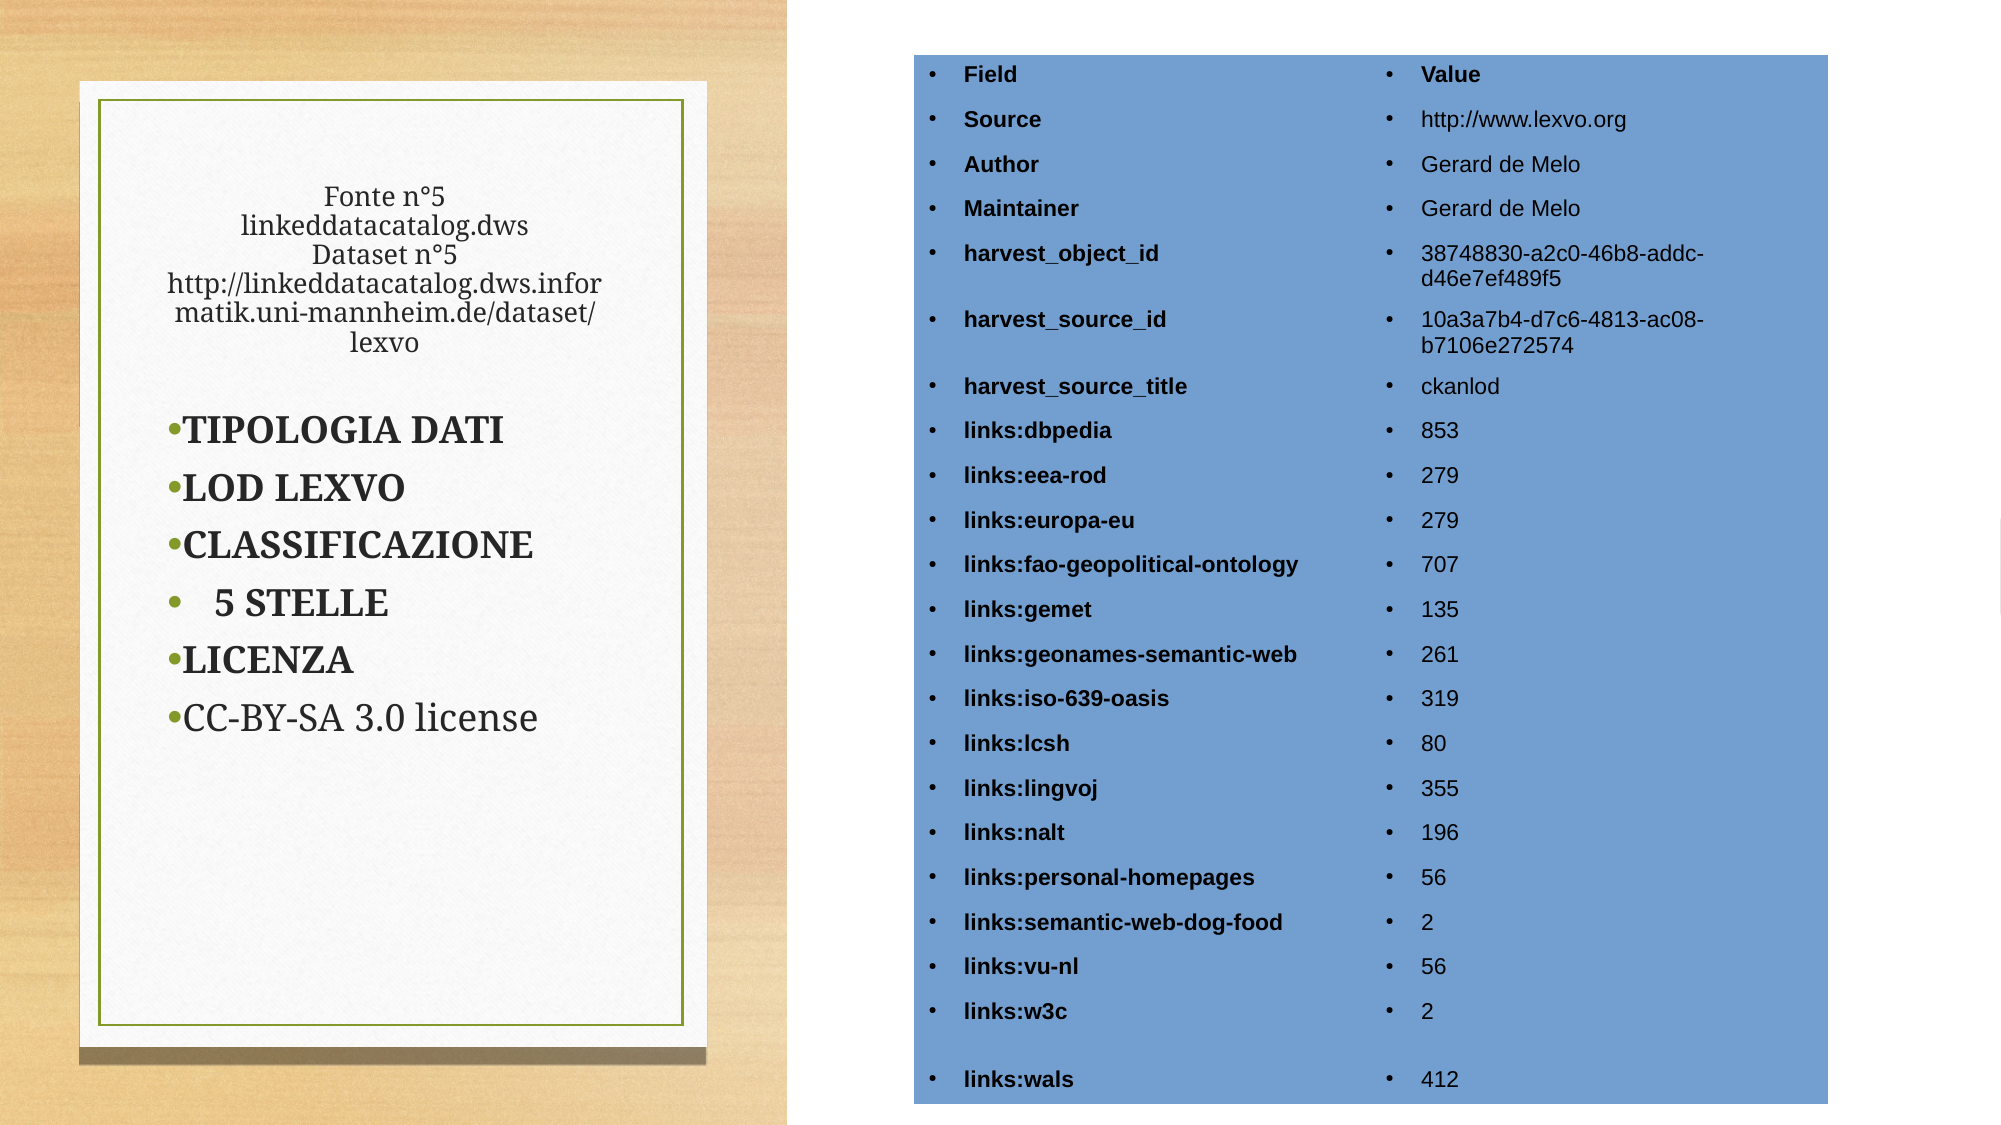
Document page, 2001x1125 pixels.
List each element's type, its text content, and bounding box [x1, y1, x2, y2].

table_cell harvest_source_id [914, 300, 1371, 366]
table_header Value [1371, 55, 1828, 99]
table_cell 10a3a7b4-d7c6-4813-ac08-b7106e272574 [1371, 300, 1828, 366]
table_cell 56 [1371, 947, 1828, 991]
table_cell links:lingvoj [914, 768, 1371, 813]
table_cell links:wals [914, 1059, 1371, 1104]
text_box [0, 0, 2000, 1125]
table_cell links:europa-eu [914, 500, 1371, 545]
table_cell links:iso-639-oasis [914, 679, 1371, 723]
table_cell 279 [1371, 456, 1828, 500]
table_cell Maintainer [914, 189, 1371, 233]
table_cell Gerard de Melo [1371, 144, 1828, 189]
table_cell ckanlod [1371, 366, 1828, 411]
table_cell links:fao-geopolitical-ontology [914, 545, 1371, 589]
table_cell 355 [1371, 768, 1828, 813]
table_cell 319 [1371, 679, 1828, 723]
table_cell 279 [1371, 500, 1828, 545]
table_cell 135 [1371, 589, 1828, 634]
table_cell links:geonames-semantic-web [914, 634, 1371, 679]
table_cell links:semantic-web-dog-food [914, 902, 1371, 947]
table_cell 2 [1371, 991, 1828, 1059]
table_cell 196 [1371, 813, 1828, 857]
table_cell links:dbpedia [914, 411, 1371, 456]
table_cell links:eea-rod [914, 456, 1371, 500]
table_cell Gerard de Melo [1371, 189, 1828, 233]
table_cell 38748830-a2c0-46b8-addc-d46e7ef489f5 [1371, 233, 1828, 300]
table_cell harvest_source_title [914, 366, 1371, 411]
table_cell links:personal-homepages [914, 857, 1371, 902]
table_cell 2 [1371, 902, 1828, 947]
table_cell links:gemet [914, 589, 1371, 634]
table_header Field [914, 55, 1371, 99]
table_cell Author [914, 144, 1371, 189]
table_cell 261 [1371, 634, 1828, 679]
table_cell 56 [1371, 857, 1828, 902]
table_cell 853 [1371, 411, 1828, 456]
list TIPOLOGIA DATI LOD LEXVO CLASSIFICAZIONE 5 STELLE LICENZA CC-BY-SA 3.0 license [152, 398, 618, 982]
table_cell 707 [1371, 545, 1828, 589]
table_cell links:lcsh [914, 723, 1371, 768]
table_cell links:w3c [914, 991, 1371, 1059]
table_cell Source [914, 99, 1371, 144]
table_cell http://www.lexvo.org [1371, 99, 1828, 144]
table_cell harvest_object_id [914, 233, 1371, 300]
table_cell 80 [1371, 723, 1828, 768]
table_cell links:vu-nl [914, 947, 1371, 991]
table_cell 412 [1371, 1059, 1828, 1104]
title Fonte n°5 linkeddatacatalog.dws Dataset n°5 http://linkeddatacatalog.dws.informatik.uni-mannheim.de/dataset/lexvo [152, 159, 618, 366]
table_cell links:nalt [914, 813, 1371, 857]
